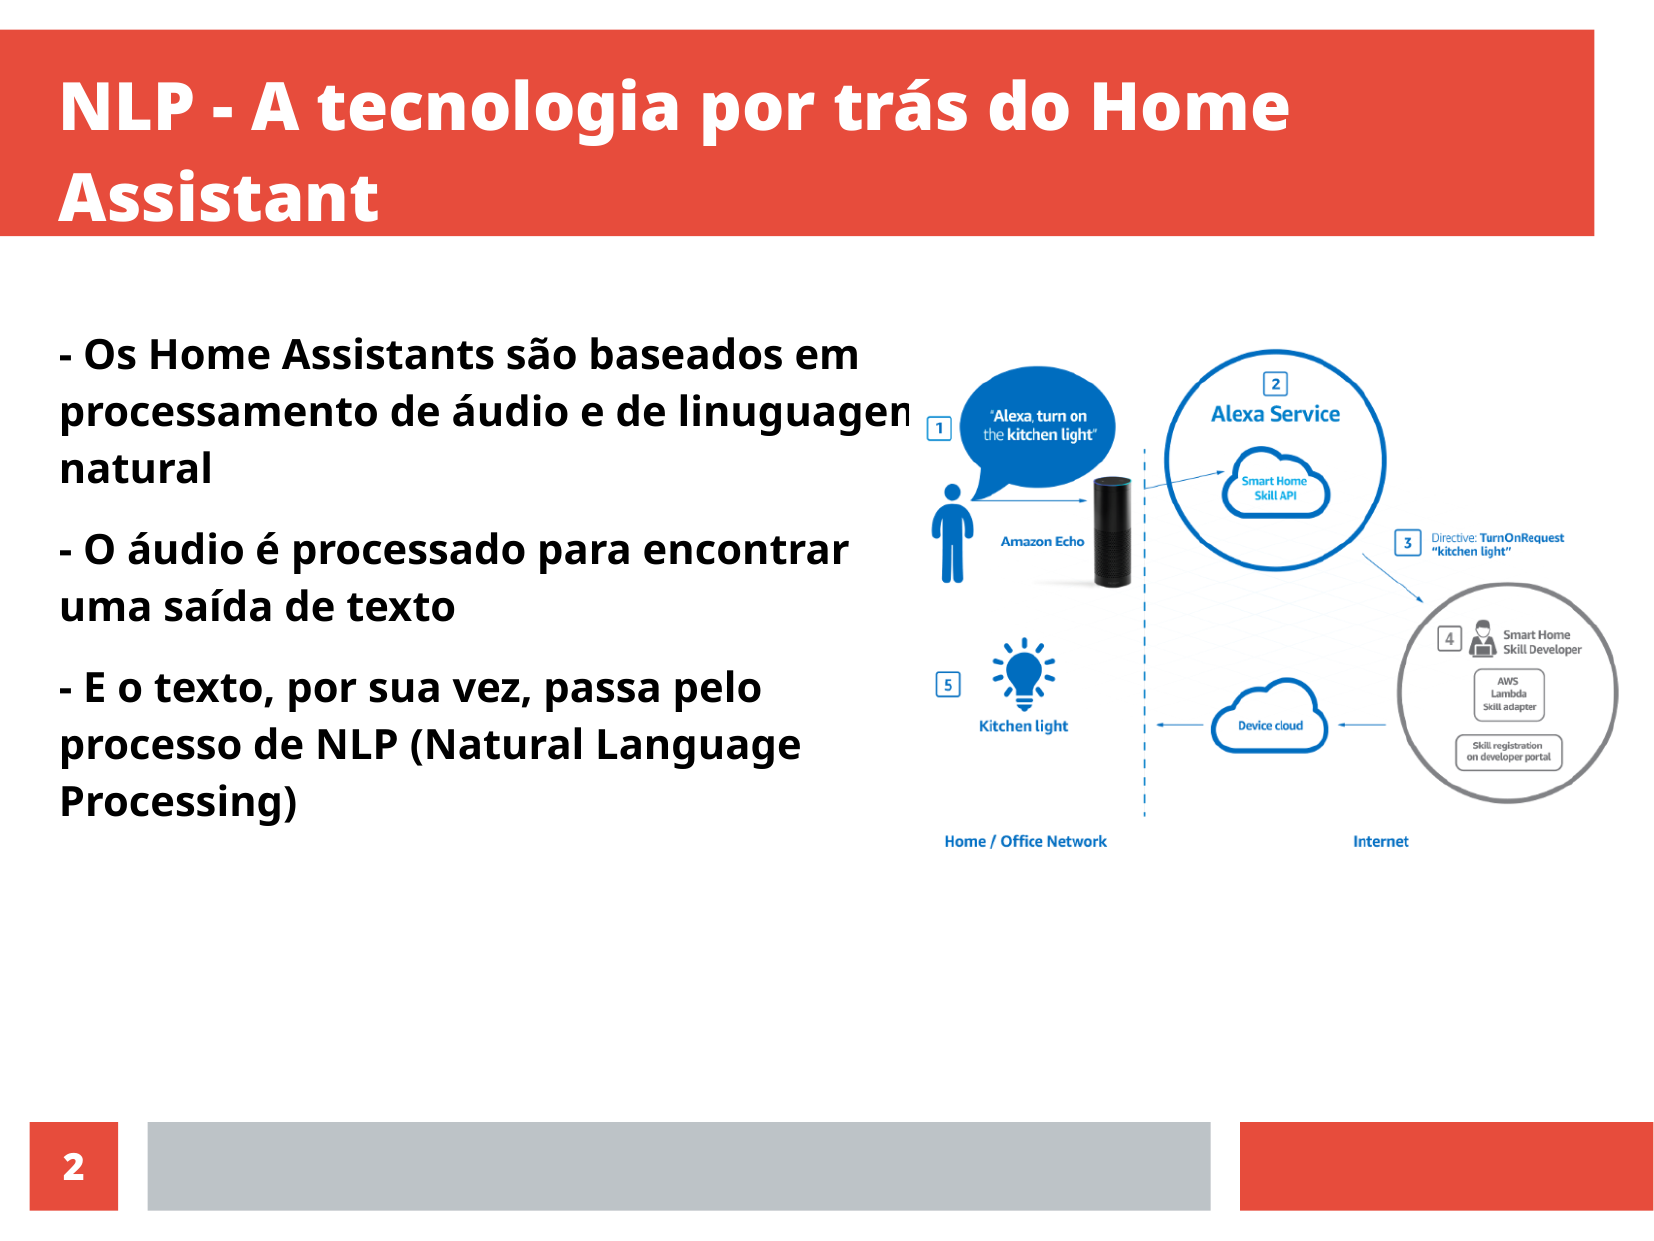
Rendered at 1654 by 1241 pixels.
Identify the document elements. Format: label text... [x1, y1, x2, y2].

picture [909, 342, 1654, 866]
title NLP - A tecnologia por trás do Home Assistant [59, 59, 1595, 207]
list - Os Home Assistants são baseados em processamento de áudio e de linuguagem natural - O áudio é processado para encontrar uma saída de texto - E o texto, por sua vez, passa pelo processo de NLP (Natural Language Processing) [59, 324, 934, 1093]
